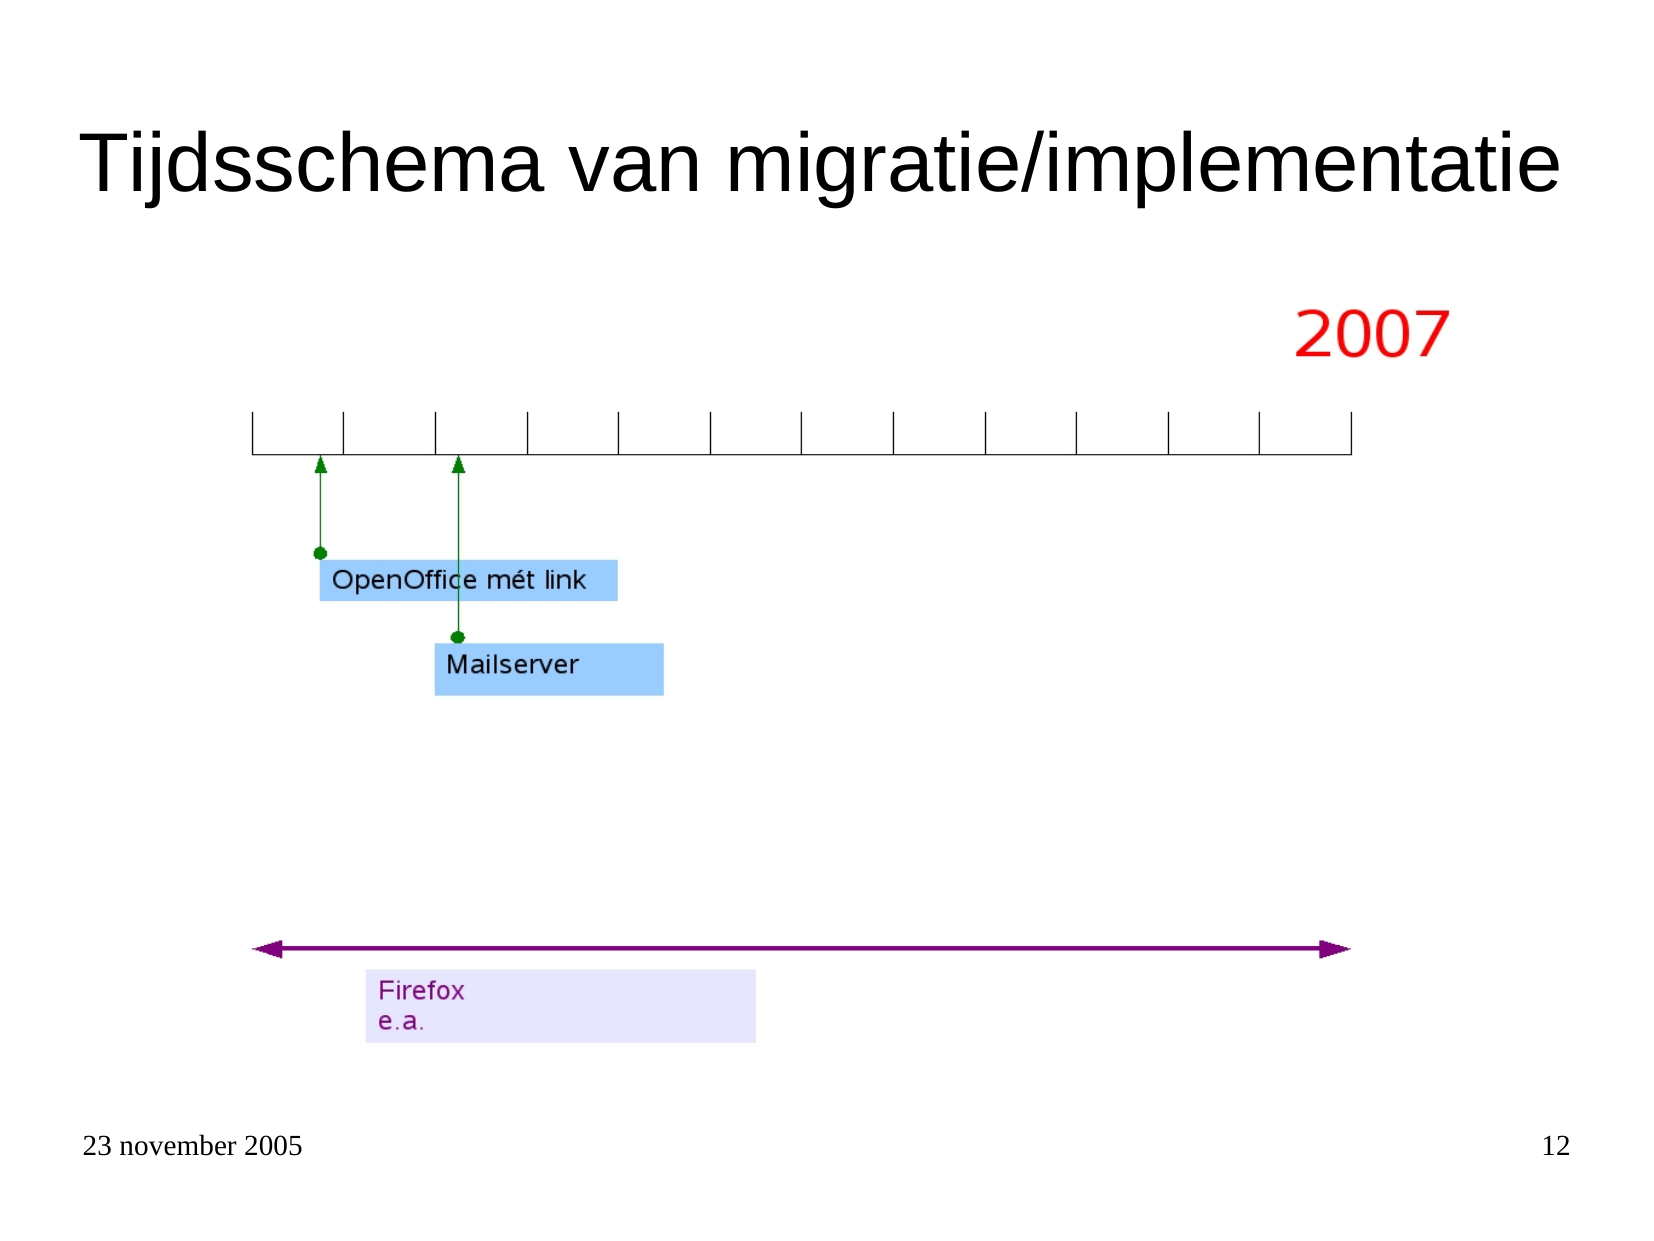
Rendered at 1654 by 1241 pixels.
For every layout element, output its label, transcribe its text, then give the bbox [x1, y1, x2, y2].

picture [206, 267, 1506, 1093]
title Tijdsschema van migratie/implementatie [76, 59, 1565, 267]
